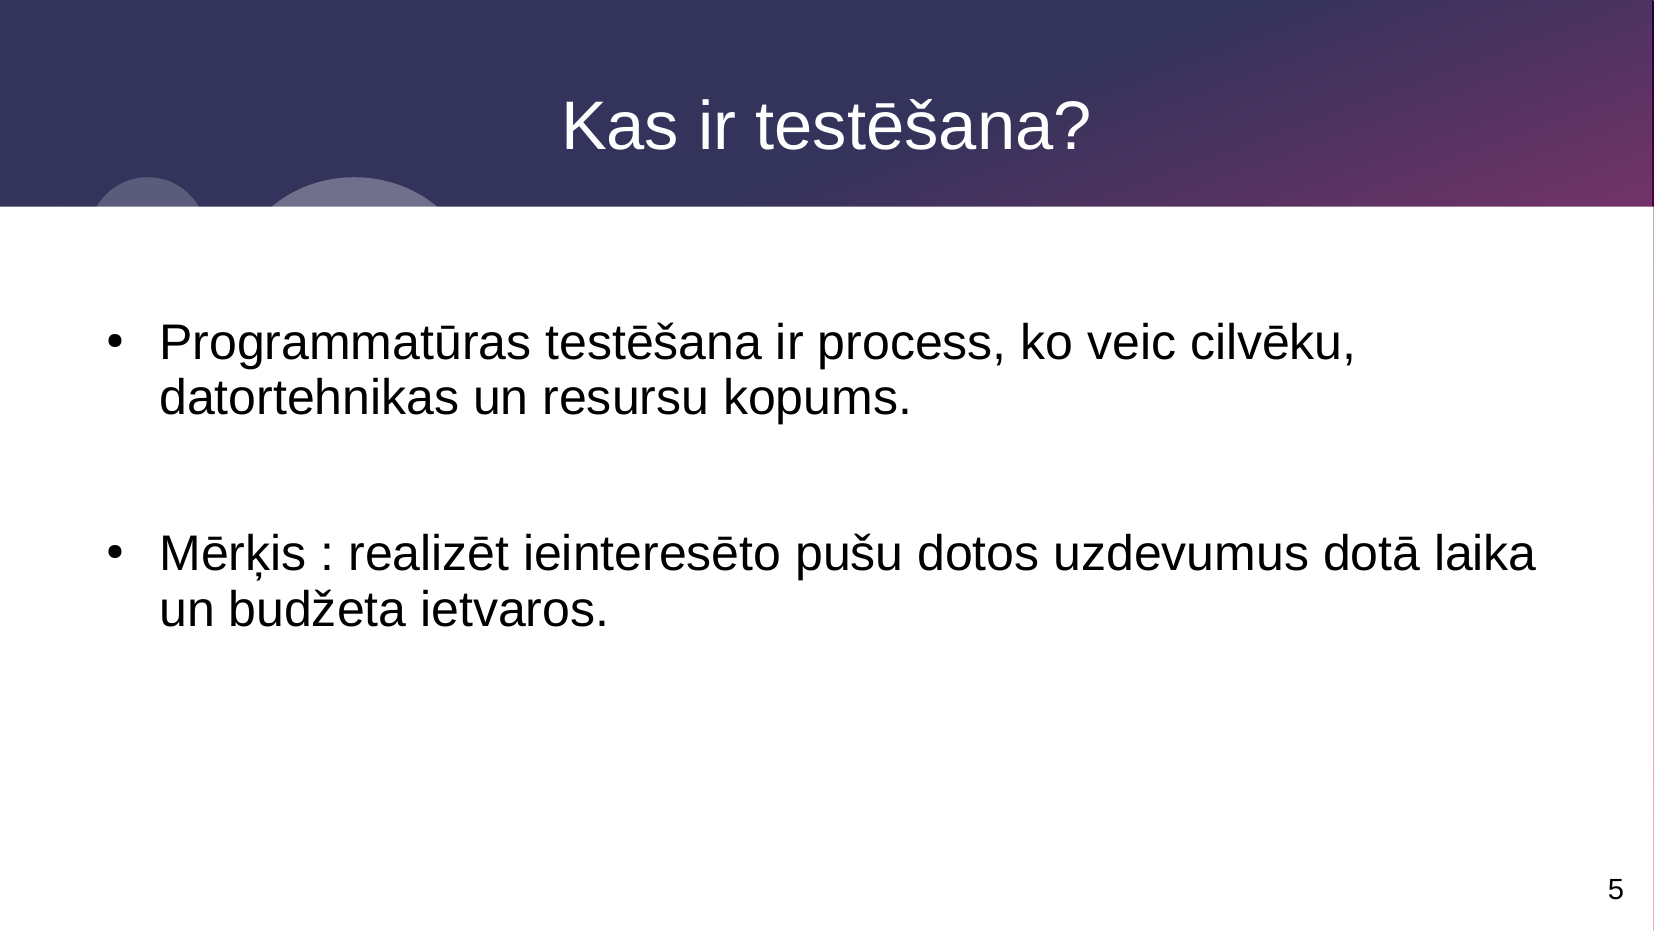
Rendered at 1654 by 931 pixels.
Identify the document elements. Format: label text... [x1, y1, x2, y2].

list Programmatūras testēšana ir process, ko veic cilvēku, datortehnikas un resursu kopums. Mērķis : realizēt ieinteresēto pušu dotos uzdevumus dotā laika un budžeta ietvaros. [88, 236, 1565, 827]
title Kas ir testēšana? [88, 44, 1565, 207]
